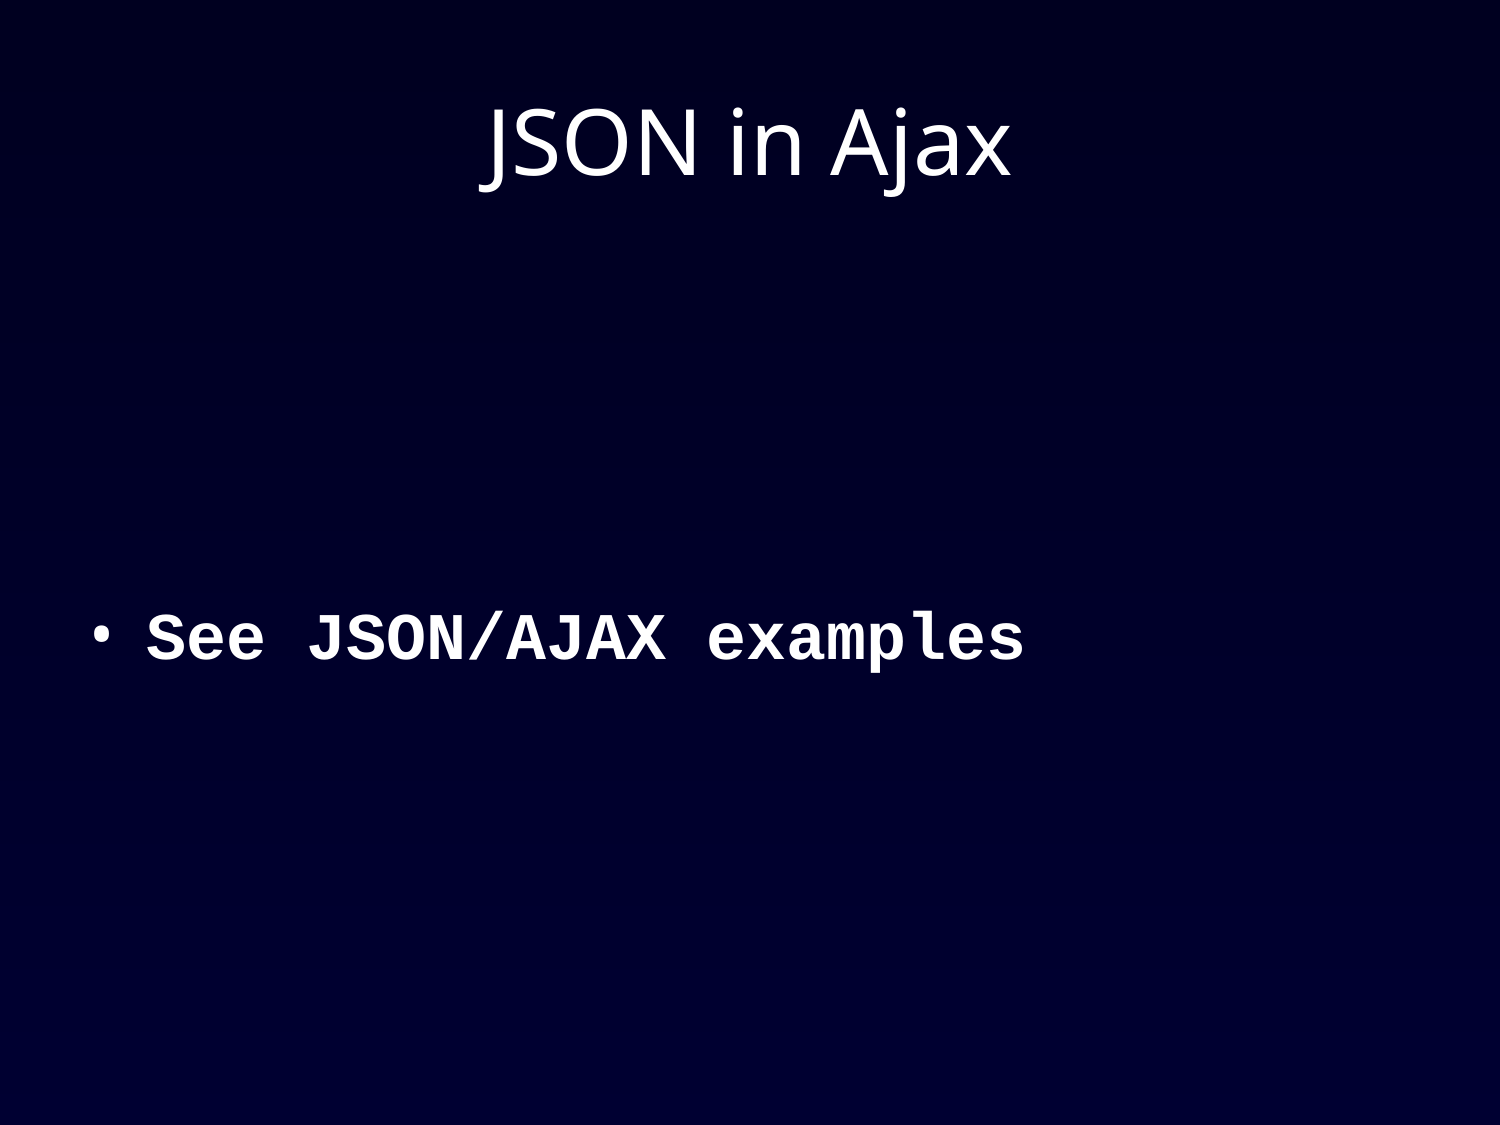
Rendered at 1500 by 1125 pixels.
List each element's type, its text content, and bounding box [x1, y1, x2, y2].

list See JSON/AJAX examples [75, 262, 1426, 1101]
title JSON in Ajax [75, 45, 1426, 233]
